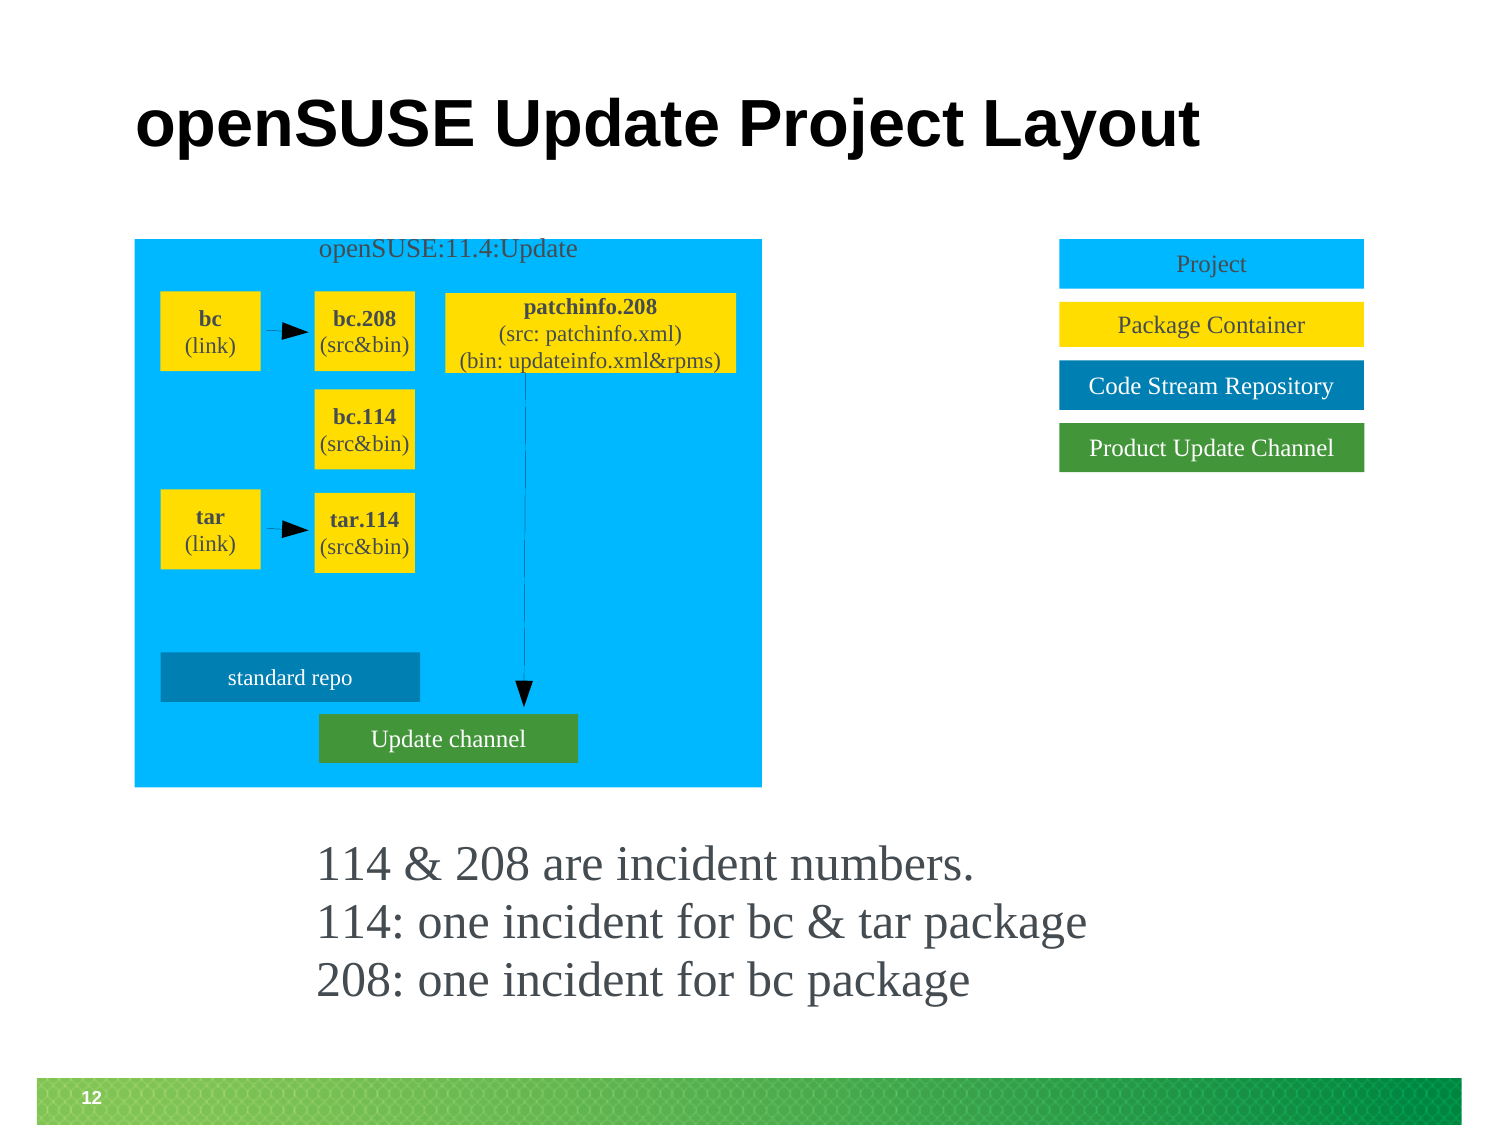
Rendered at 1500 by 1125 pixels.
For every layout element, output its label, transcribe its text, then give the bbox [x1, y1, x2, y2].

text_box patchinfo.208 (src: patchinfo.xml) (bin: updateinfo.xml&rpms) [445, 293, 737, 373]
text_box Update channel [319, 714, 579, 763]
title openSUSE Update Project Layout [135, 41, 1372, 204]
text_box Project [1059, 239, 1364, 289]
text_box tar (link) [160, 489, 261, 570]
text_box Product Update Channel [1059, 423, 1365, 473]
text_box bc.114 (src&bin) [314, 389, 415, 470]
text_box standard repo [160, 652, 421, 702]
text_box Code Stream Repository [1059, 360, 1364, 410]
text_box Package Container [1059, 301, 1364, 347]
text_box tar.114 (src&bin) [314, 492, 415, 573]
text_box bc (link) [160, 291, 261, 372]
picture [36, 1078, 1462, 1125]
text_box bc.208 (src&bin) [314, 291, 415, 372]
text_box 114 & 208 are incident numbers. 114: one incident for bc & tar package 208: one incident for bc package [315, 833, 1089, 1005]
text_box openSUSE:11.4:Update [134, 239, 762, 788]
